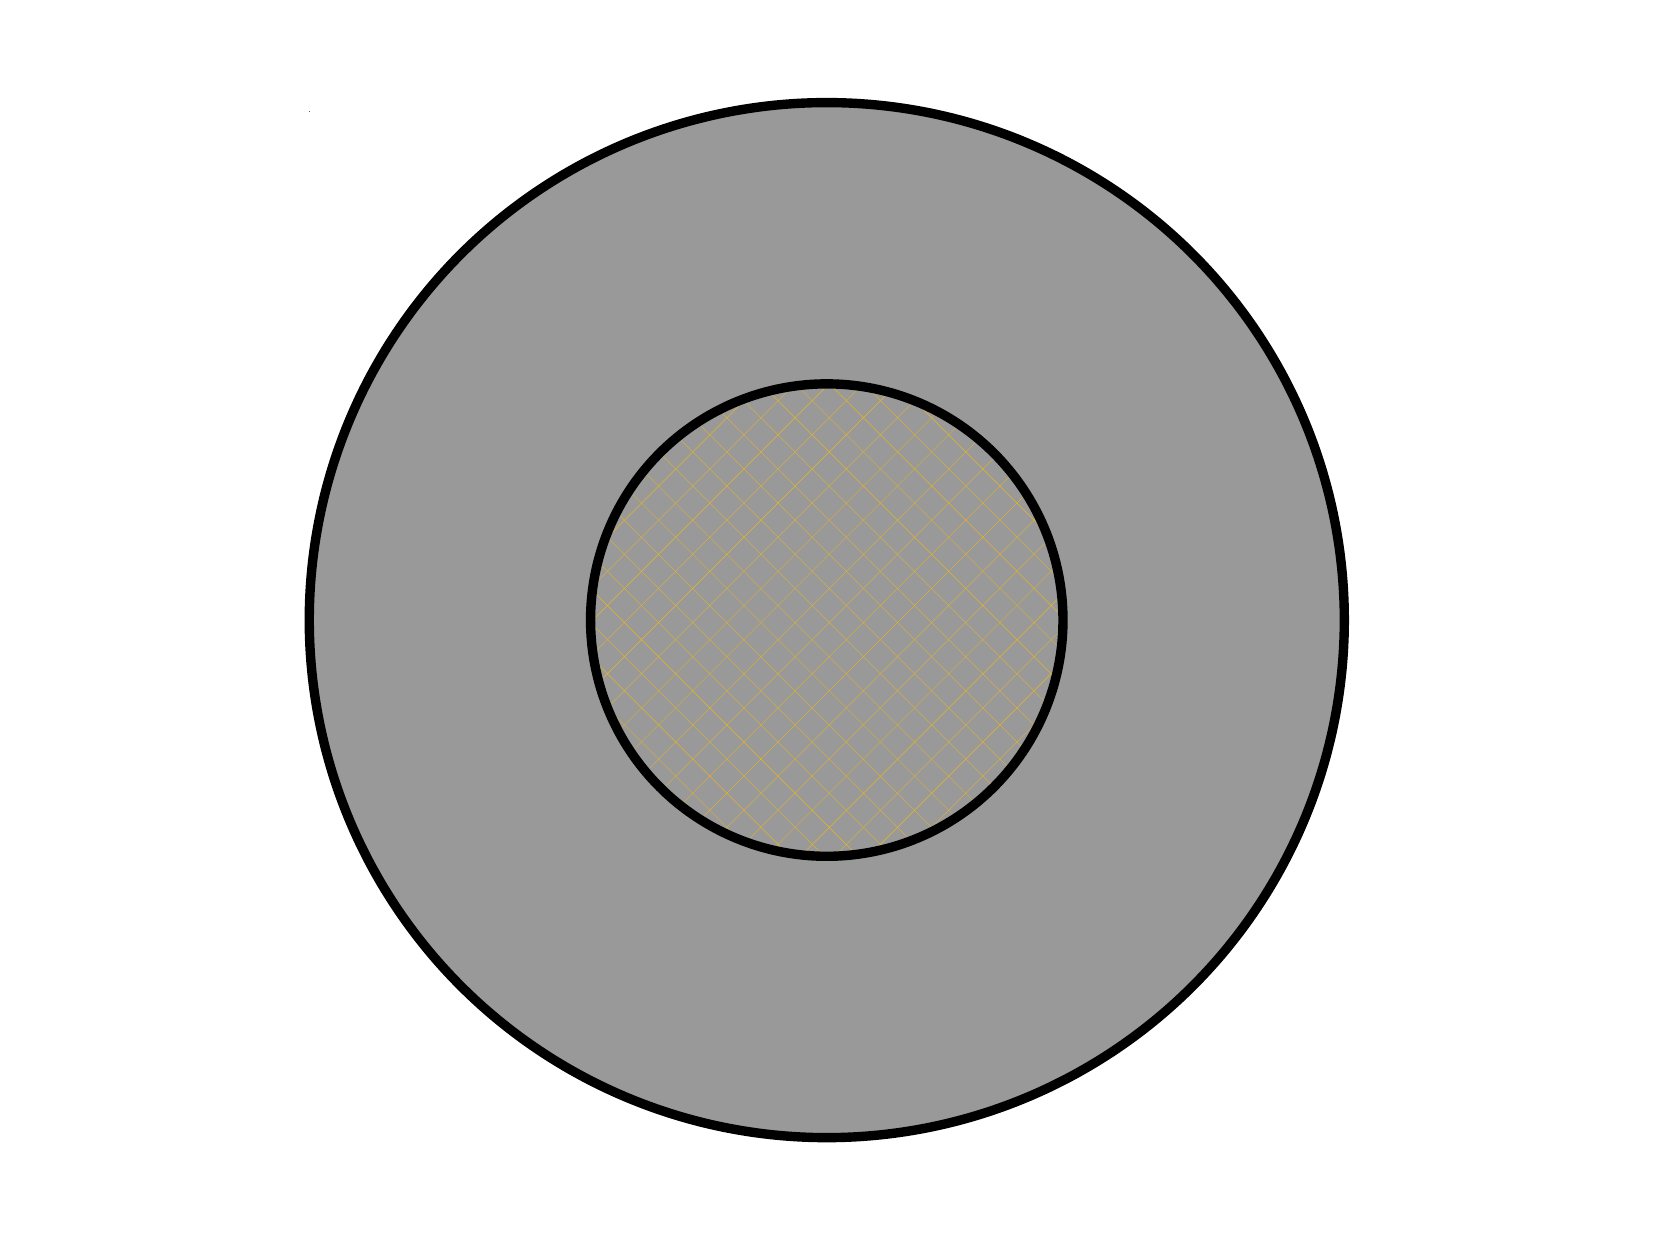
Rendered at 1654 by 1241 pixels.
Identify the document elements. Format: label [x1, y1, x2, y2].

text_box [309, 102, 1345, 1138]
